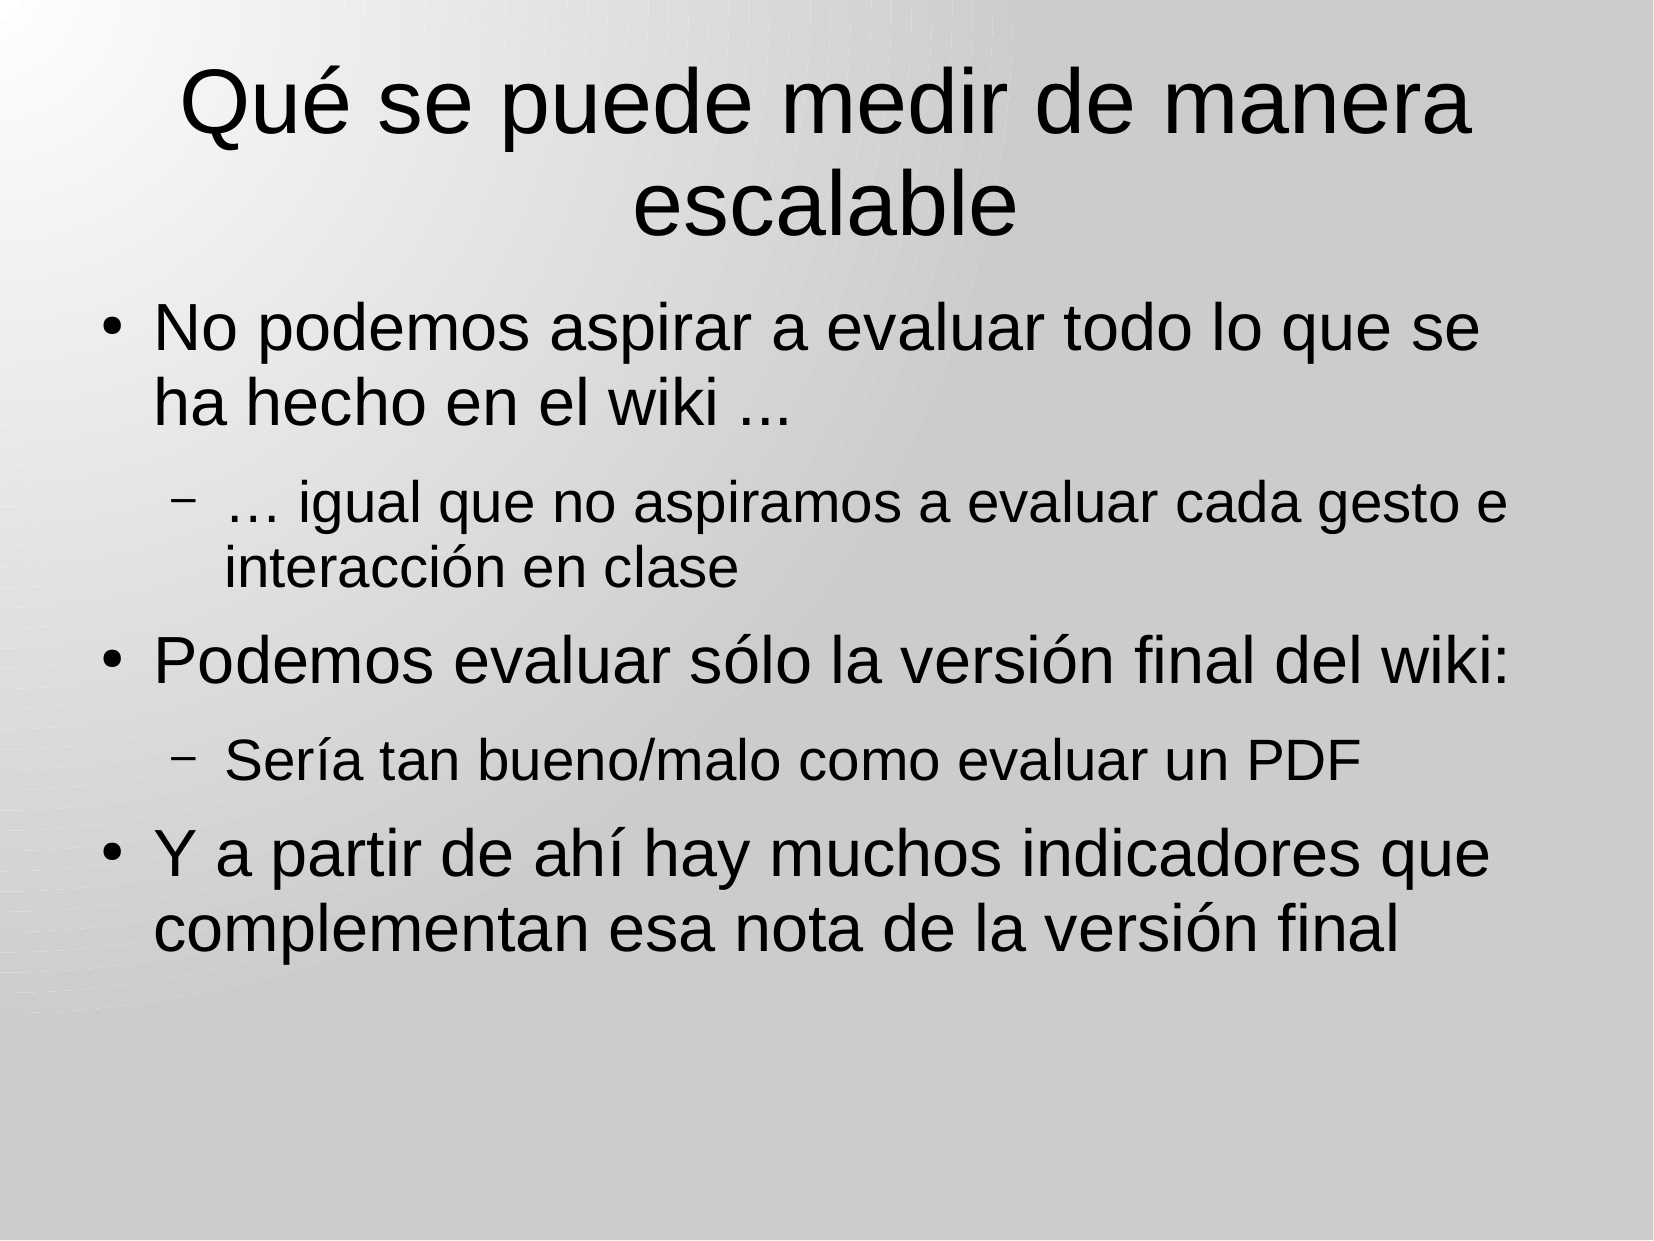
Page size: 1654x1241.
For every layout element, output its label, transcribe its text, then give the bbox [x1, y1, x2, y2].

title Qué se puede medir de manera escalable [82, 49, 1571, 257]
list No podemos aspirar a evaluar todo lo que se ha hecho en el wiki ... … igual que no aspiramos a evaluar cada gesto e interacción en clase Podemos evaluar sólo la versión final del wiki: Sería tan bueno/malo como evaluar un PDF Y a partir de ahí hay muchos indicadores que complementan esa nota de la versión final [82, 290, 1538, 1109]
